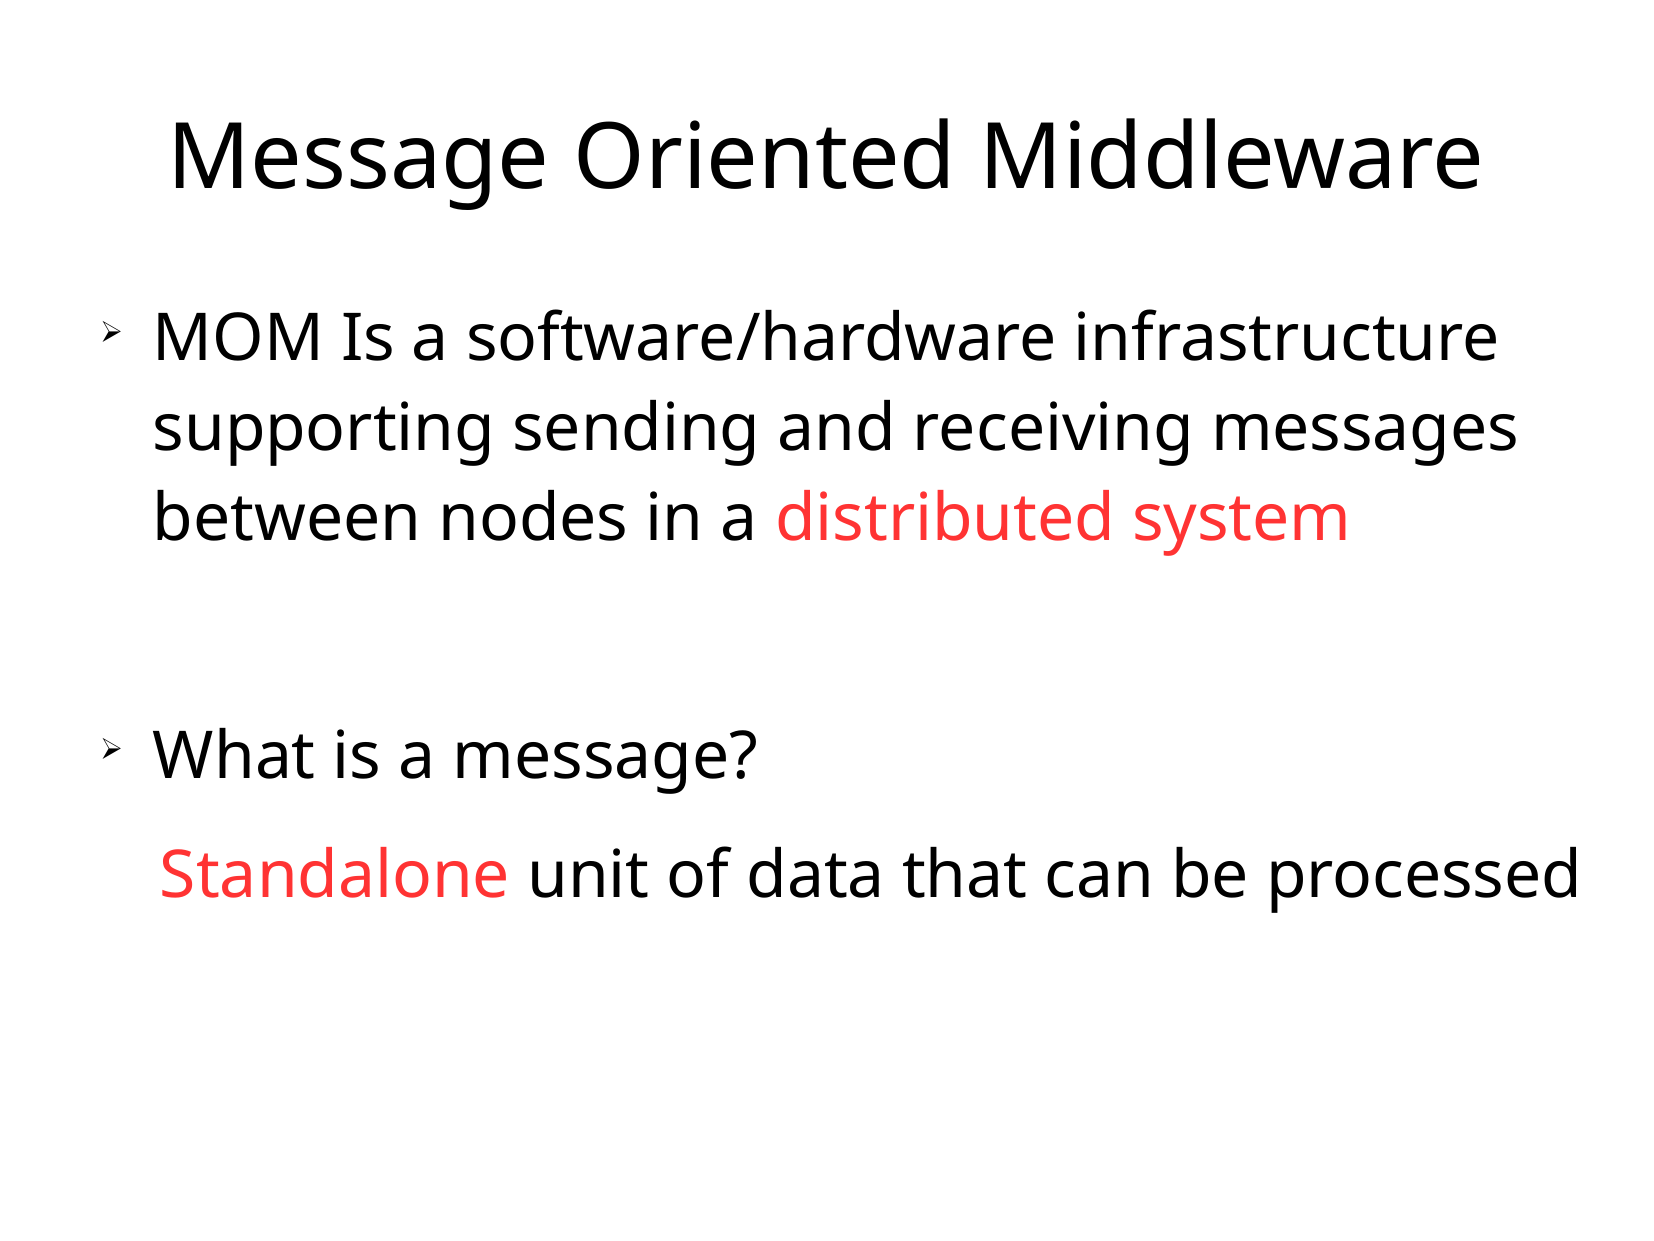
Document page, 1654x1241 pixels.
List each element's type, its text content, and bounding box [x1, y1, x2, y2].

list MOM Is a software/hardware infrastructure supporting sending and receiving messages between nodes in a distributed system What is a message? Standalone unit of data that can be processed [82, 290, 1591, 1010]
title Message Oriented Middleware [82, 49, 1571, 257]
